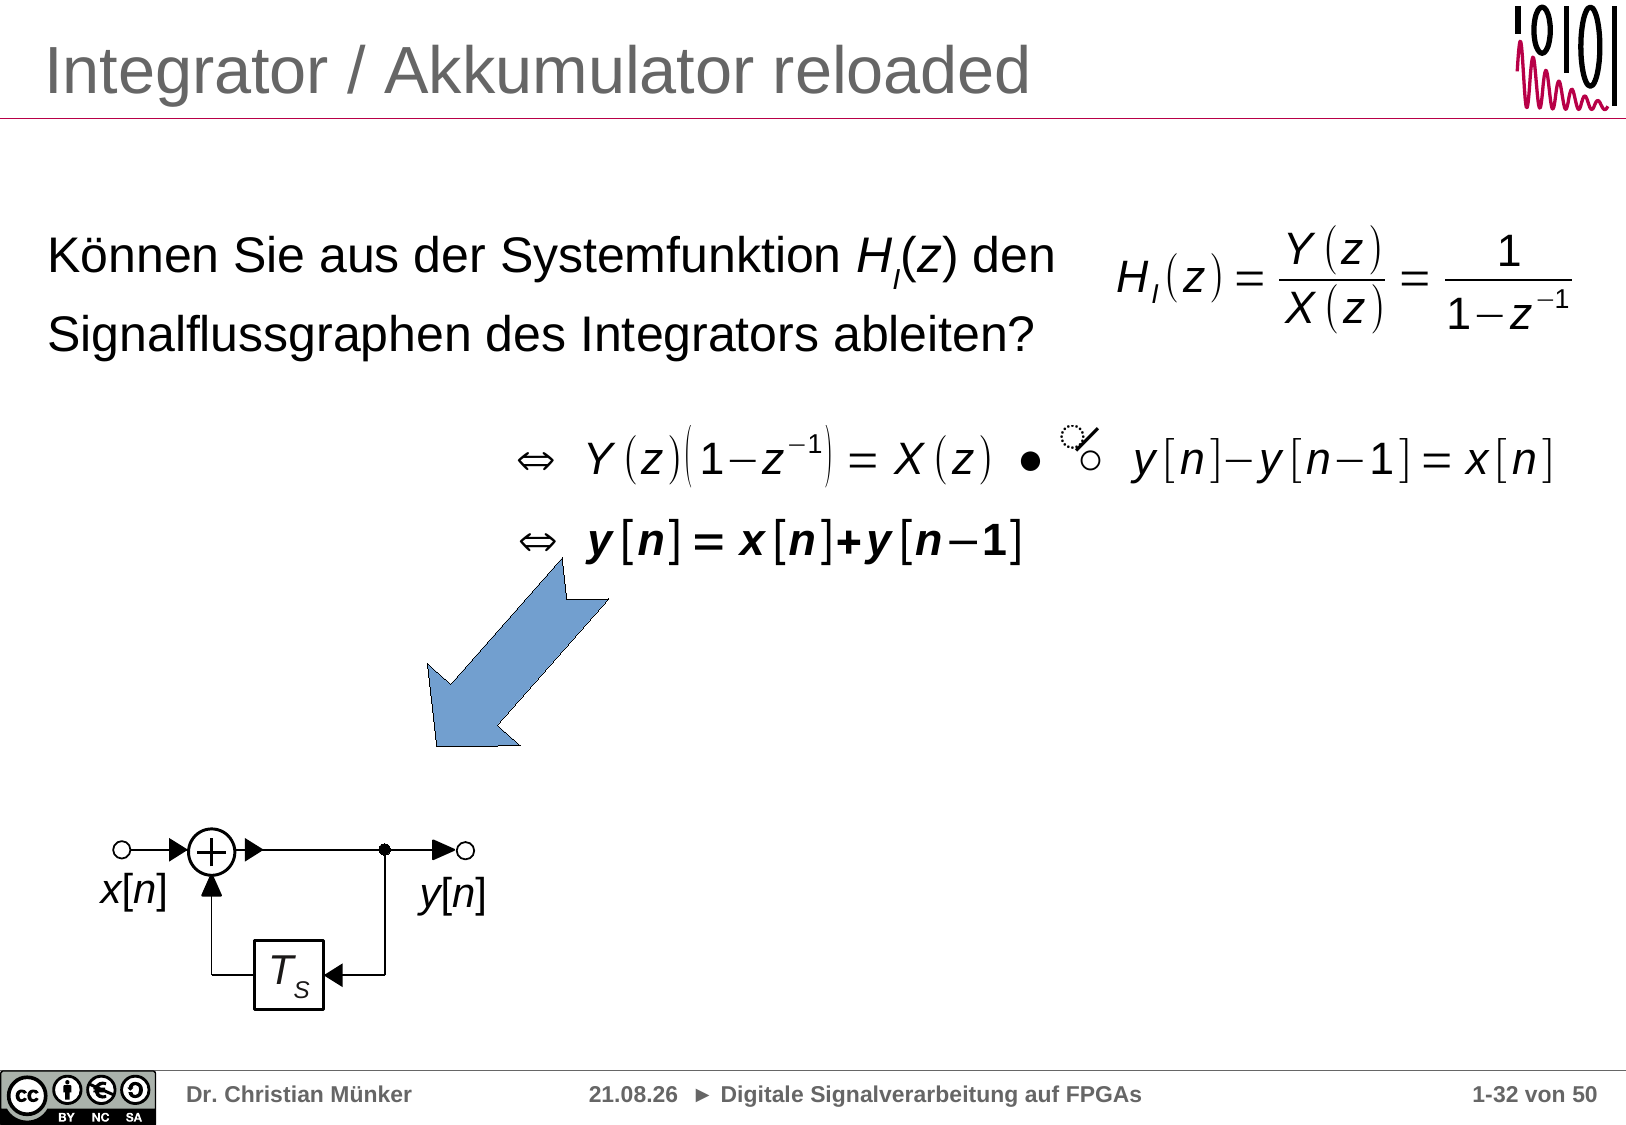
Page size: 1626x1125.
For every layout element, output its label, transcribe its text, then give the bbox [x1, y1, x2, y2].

text_box [378, 843, 391, 856]
text_box Können Sie aus der Systemfunktion HI(z) den Signalflussgraphen des Integrators ableiten? [47, 213, 1128, 349]
chart [508, 513, 1029, 567]
text_box TS [254, 940, 324, 1010]
chart [1110, 224, 1581, 341]
text_box [188, 828, 235, 876]
picture [1511, 0, 1624, 113]
text_box y[n] [419, 869, 502, 929]
text_box x[n] [100, 865, 178, 923]
text_box [427, 557, 609, 747]
chart [506, 425, 1560, 489]
title Integrator / Akkumulator reloaded [44, 17, 1299, 130]
